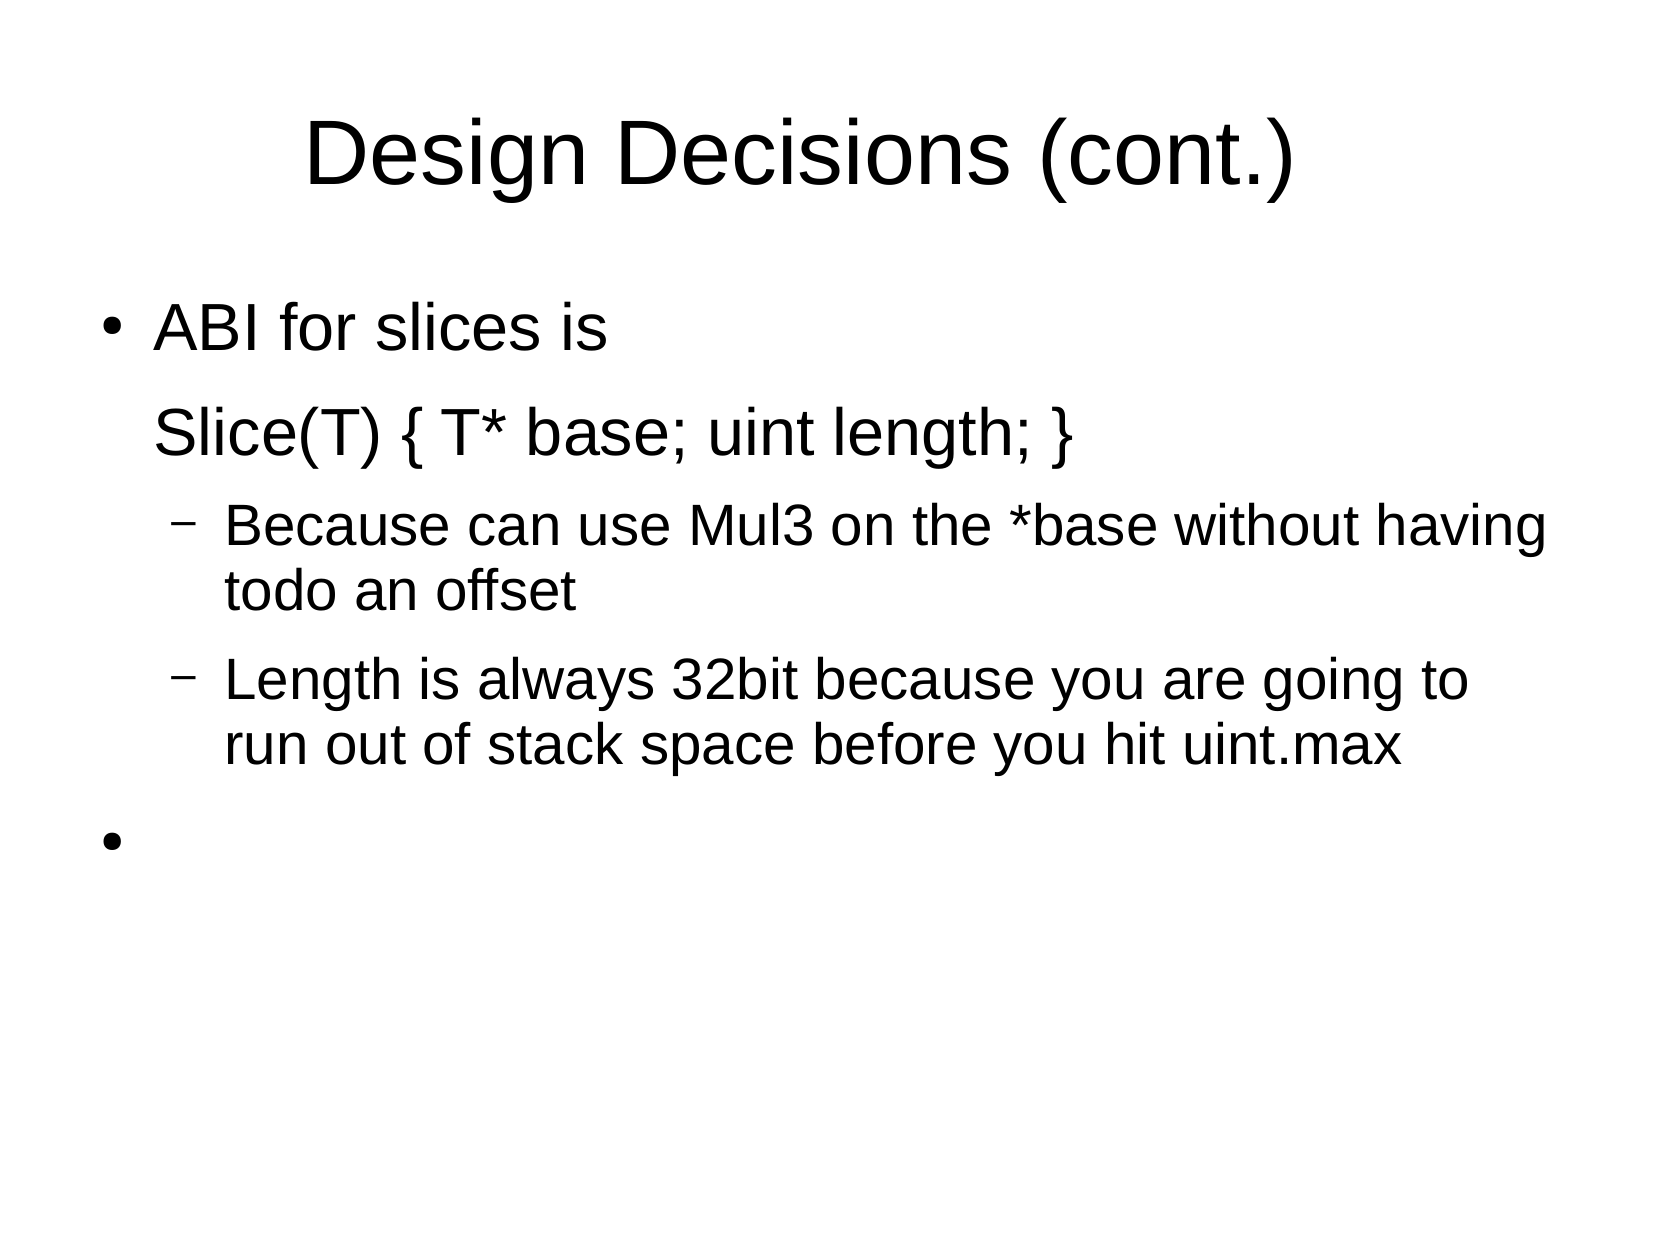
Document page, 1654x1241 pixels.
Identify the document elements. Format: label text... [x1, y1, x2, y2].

title Design Decisions (cont.) [82, 49, 1571, 257]
list ABI for slices is Slice(T) { T* base; uint length; } Because can use Mul3 on the *base without having todo an offset Length is always 32bit because you are going to run out of stack space before you hit uint.max [82, 290, 1571, 1010]
